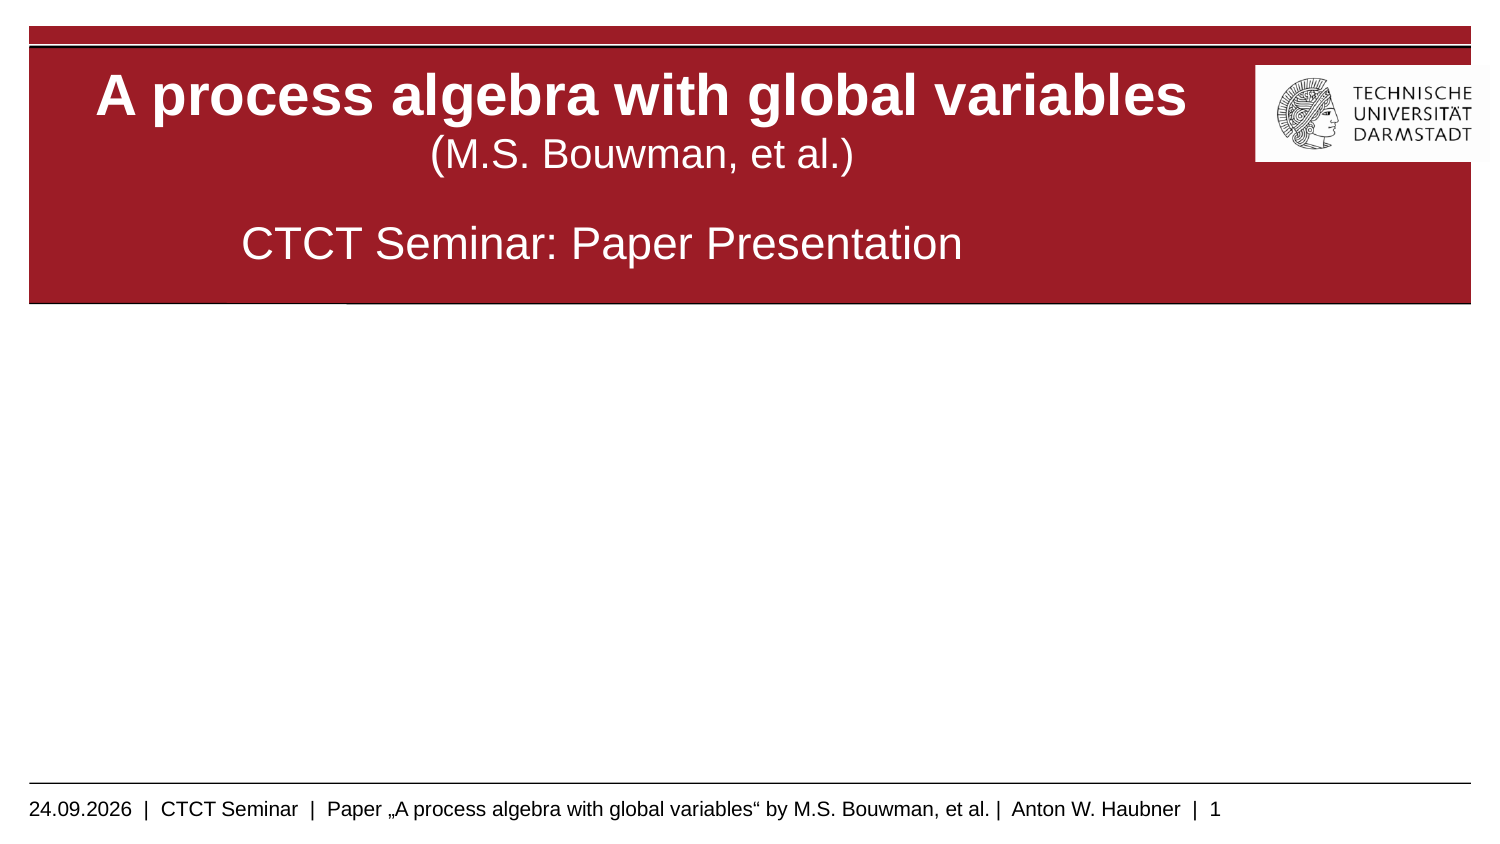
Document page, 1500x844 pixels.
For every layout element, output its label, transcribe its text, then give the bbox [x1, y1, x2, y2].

subtitle CTCT Seminar: Paper Presentation [41, 185, 1164, 302]
title A process algebra with global variables (M.S. Bouwman, et al.) [28, 36, 1257, 205]
picture [1257, 65, 1490, 162]
